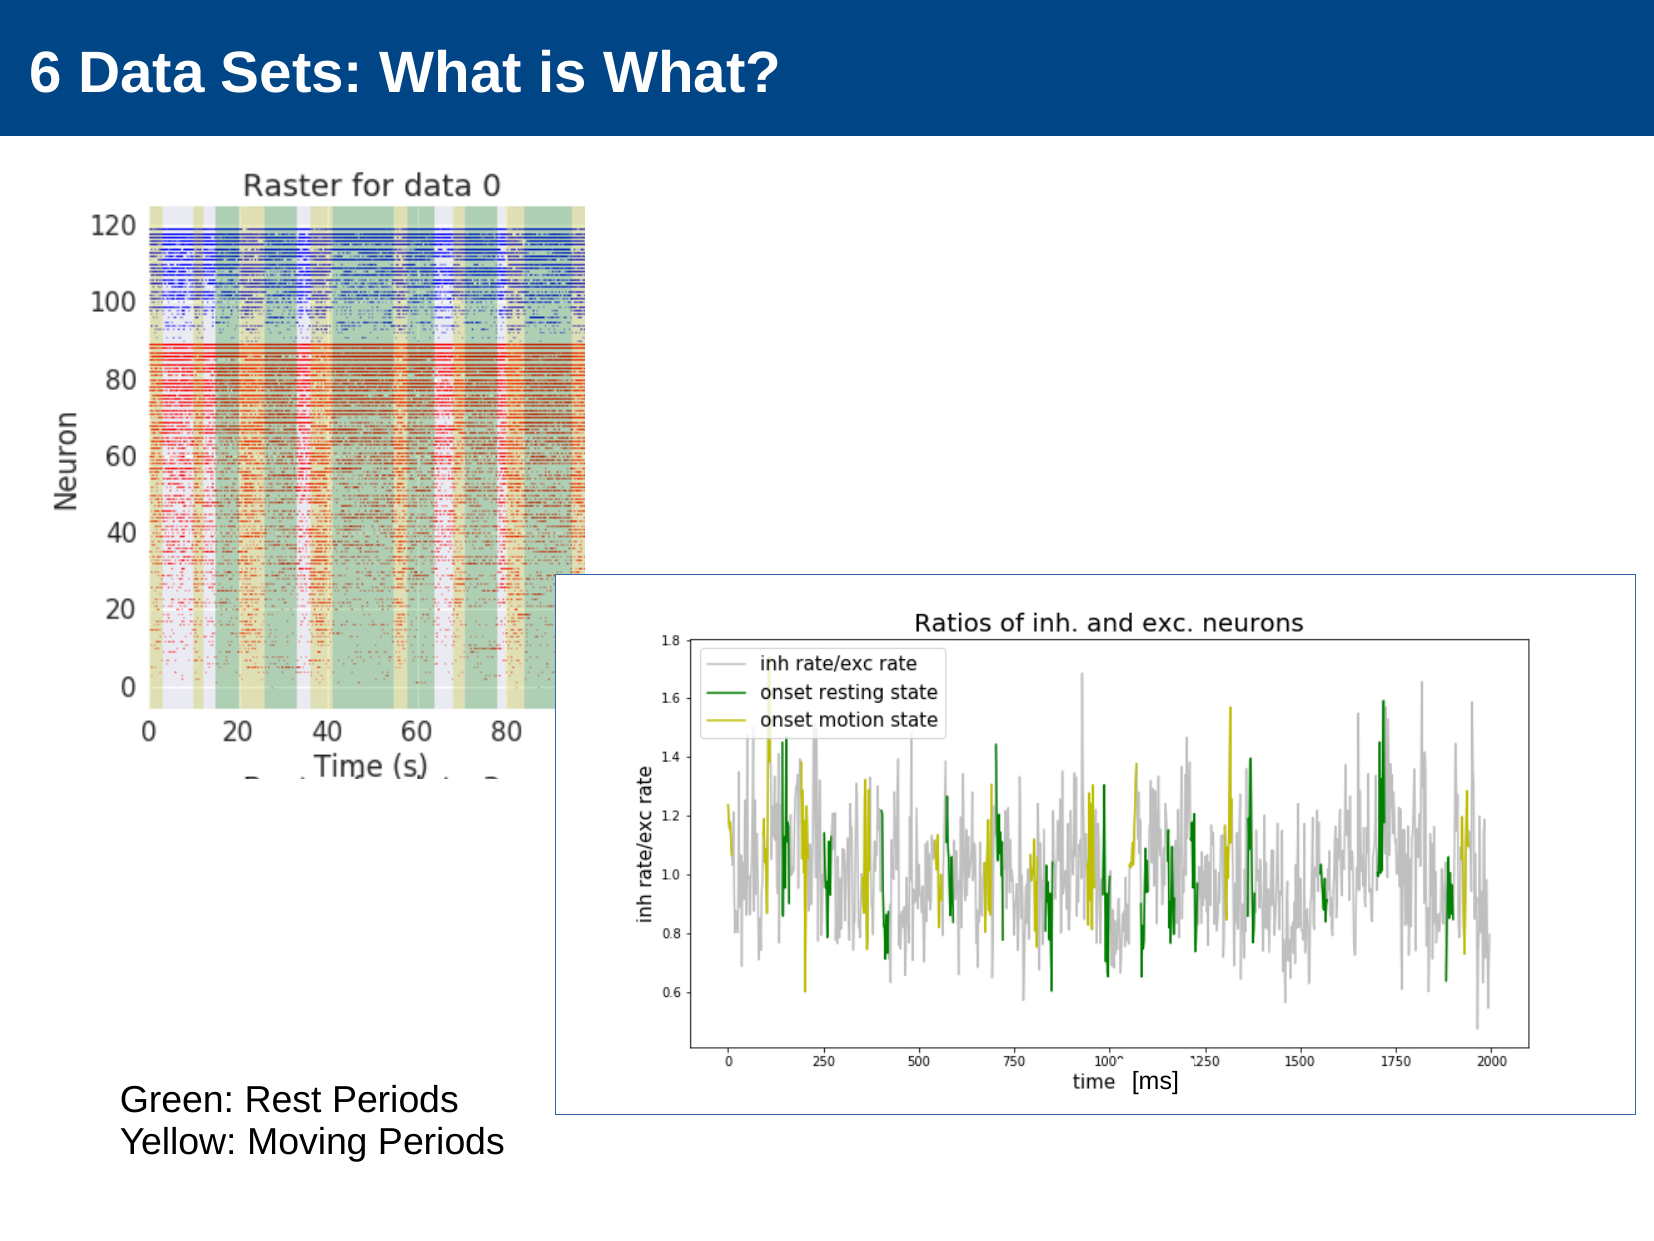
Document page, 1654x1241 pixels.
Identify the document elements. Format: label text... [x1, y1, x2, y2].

picture [30, 150, 1636, 1115]
text_box Green: Rest Periods Yellow: Moving Periods [105, 1071, 766, 1171]
text_box [0, 0, 1654, 136]
text_box 6 Data Sets: What is What? [15, 32, 1329, 113]
text_box [ms] [1117, 1059, 1195, 1102]
